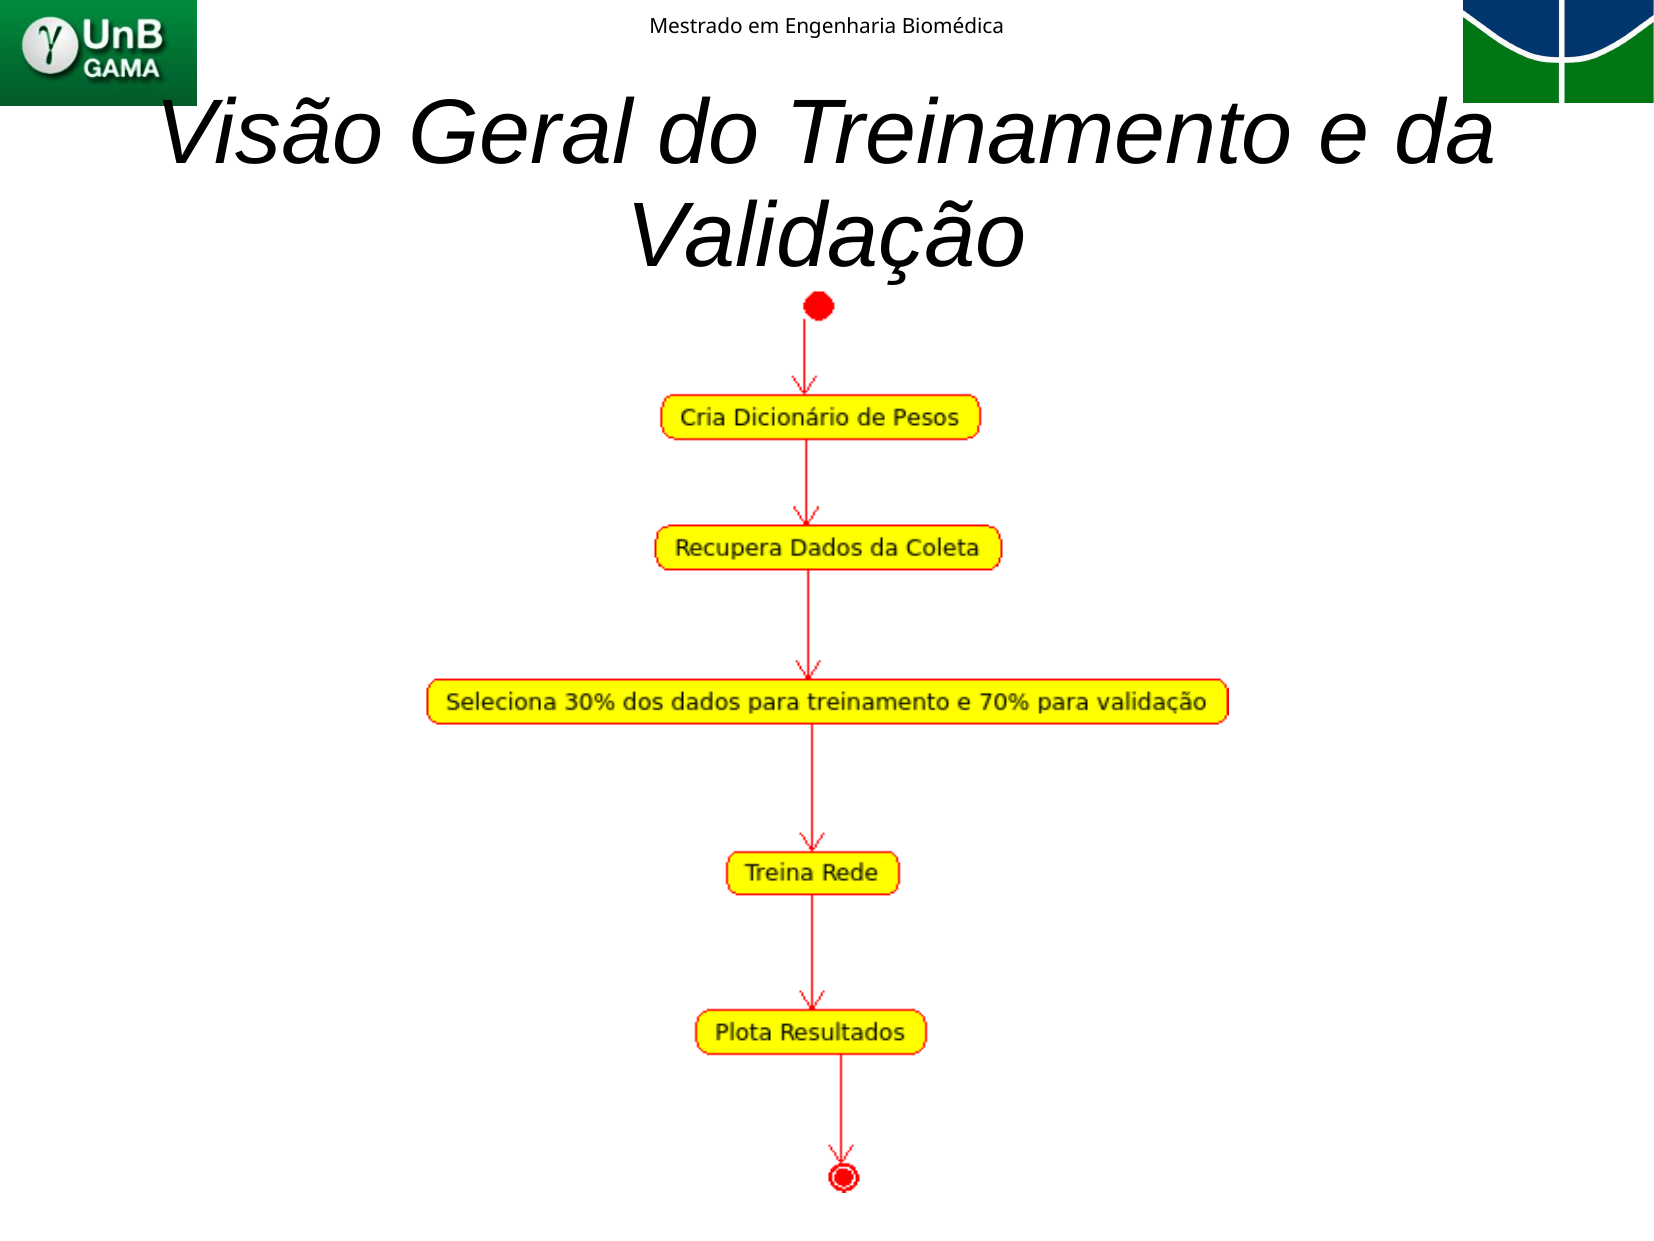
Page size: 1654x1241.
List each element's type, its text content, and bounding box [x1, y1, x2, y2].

picture [425, 290, 1229, 1193]
picture [1463, 0, 1654, 80]
title Visão Geral do Treinamento e da Validação [0, 80, 1654, 286]
picture [0, 0, 197, 80]
